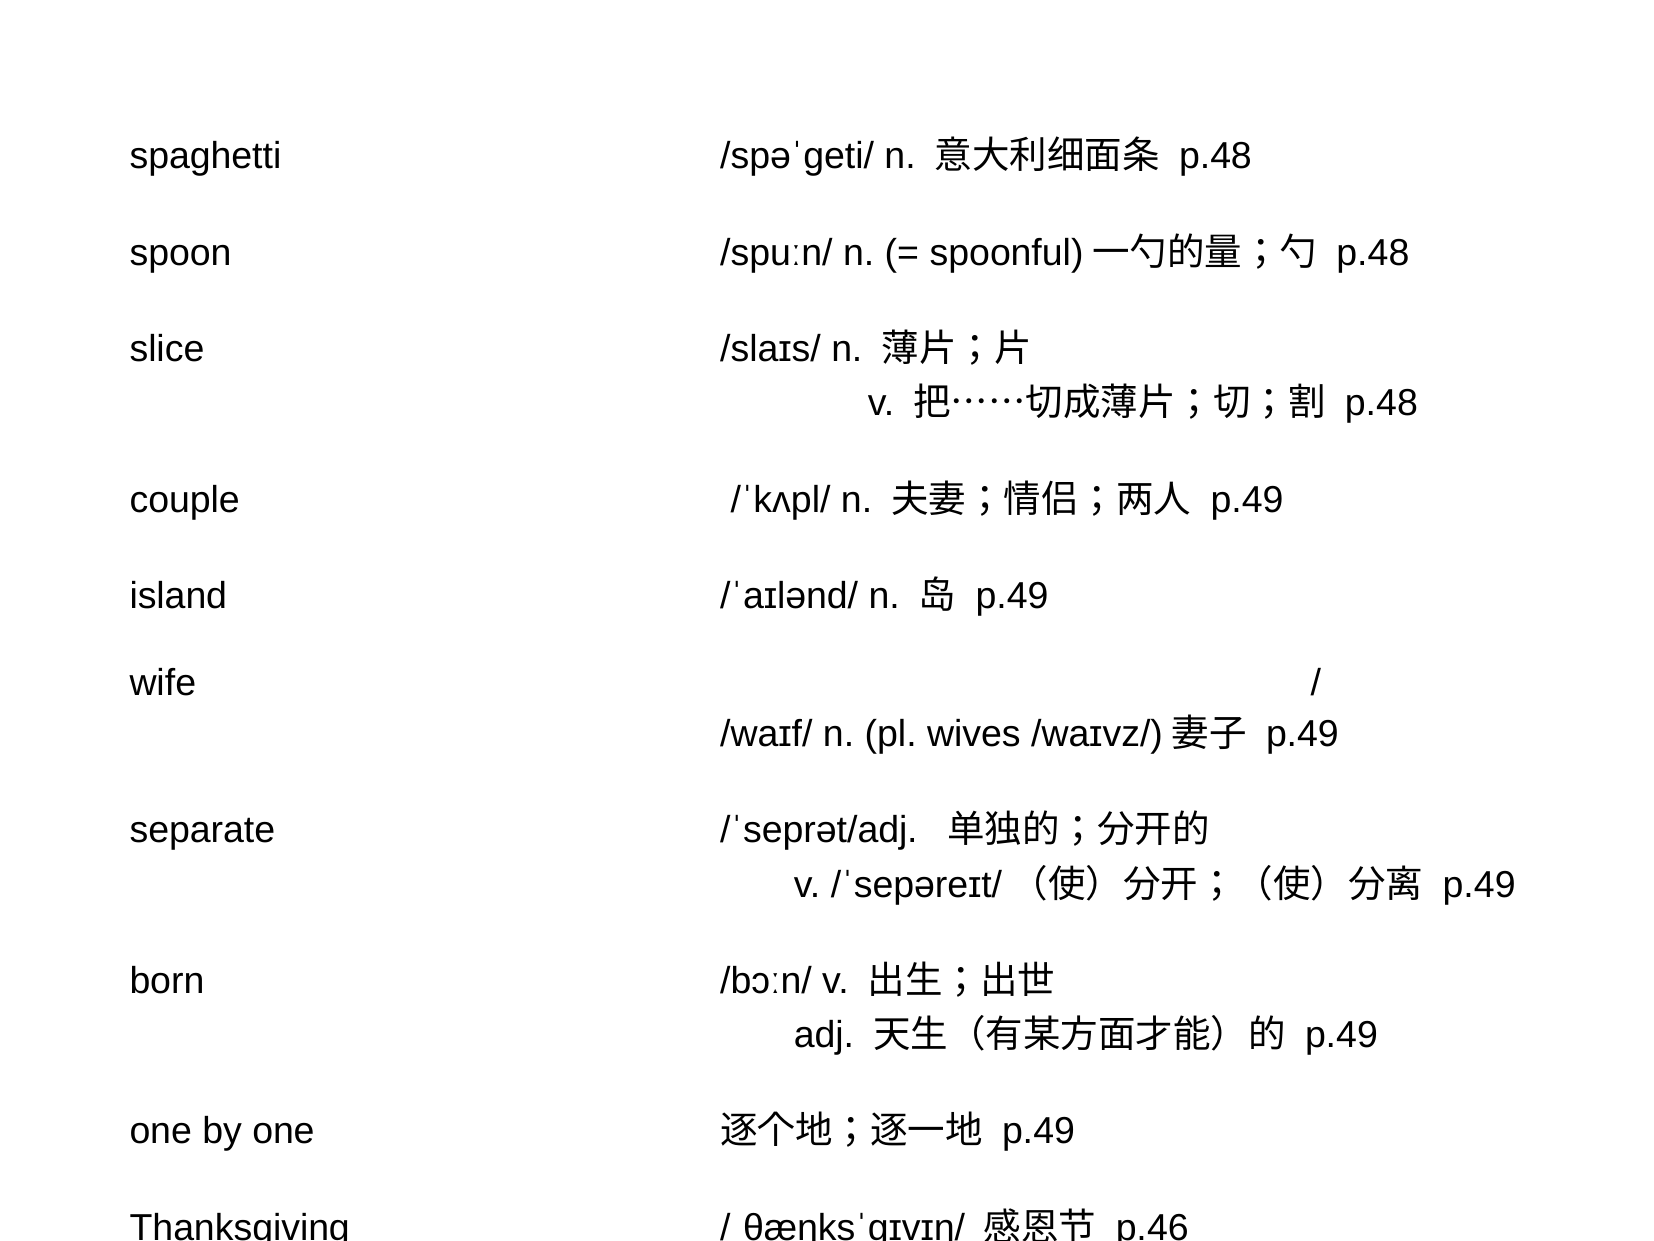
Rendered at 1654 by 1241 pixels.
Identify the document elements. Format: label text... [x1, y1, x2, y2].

text_box spaghetti /spəˈɡeti/ n. 意大利细面条 p.48 spoon /spuːn/ n. (= spoonful)一勺的量；勺 p.48 slice /slaɪs/ n. 薄片；片 v. 把……切成薄片；切；割 p.48 couple /ˈkʌpl/ n. 夫妻；情侣；两人 p.49 island /ˈaɪlənd/ n. 岛 p.49 wife / /waɪf/ n. (pl. wives /waɪvz/)妻子 p.49 separate /ˈseprət/adj. 单独的；分开的 v. /ˈsepəreɪt/（使）分开；（使）分离 p.49 born /bɔːn/ v. 出生；出世 adj. 天生（有某方面才能）的 p.49 one by one 逐个地；逐一地 p.49 Thanksgiving /ˌθæŋksˈɡɪvɪŋ/ 感恩节 p.46 Guoqiao Rice Noodles 过桥米线 p.49 [114, 118, 1536, 1185]
